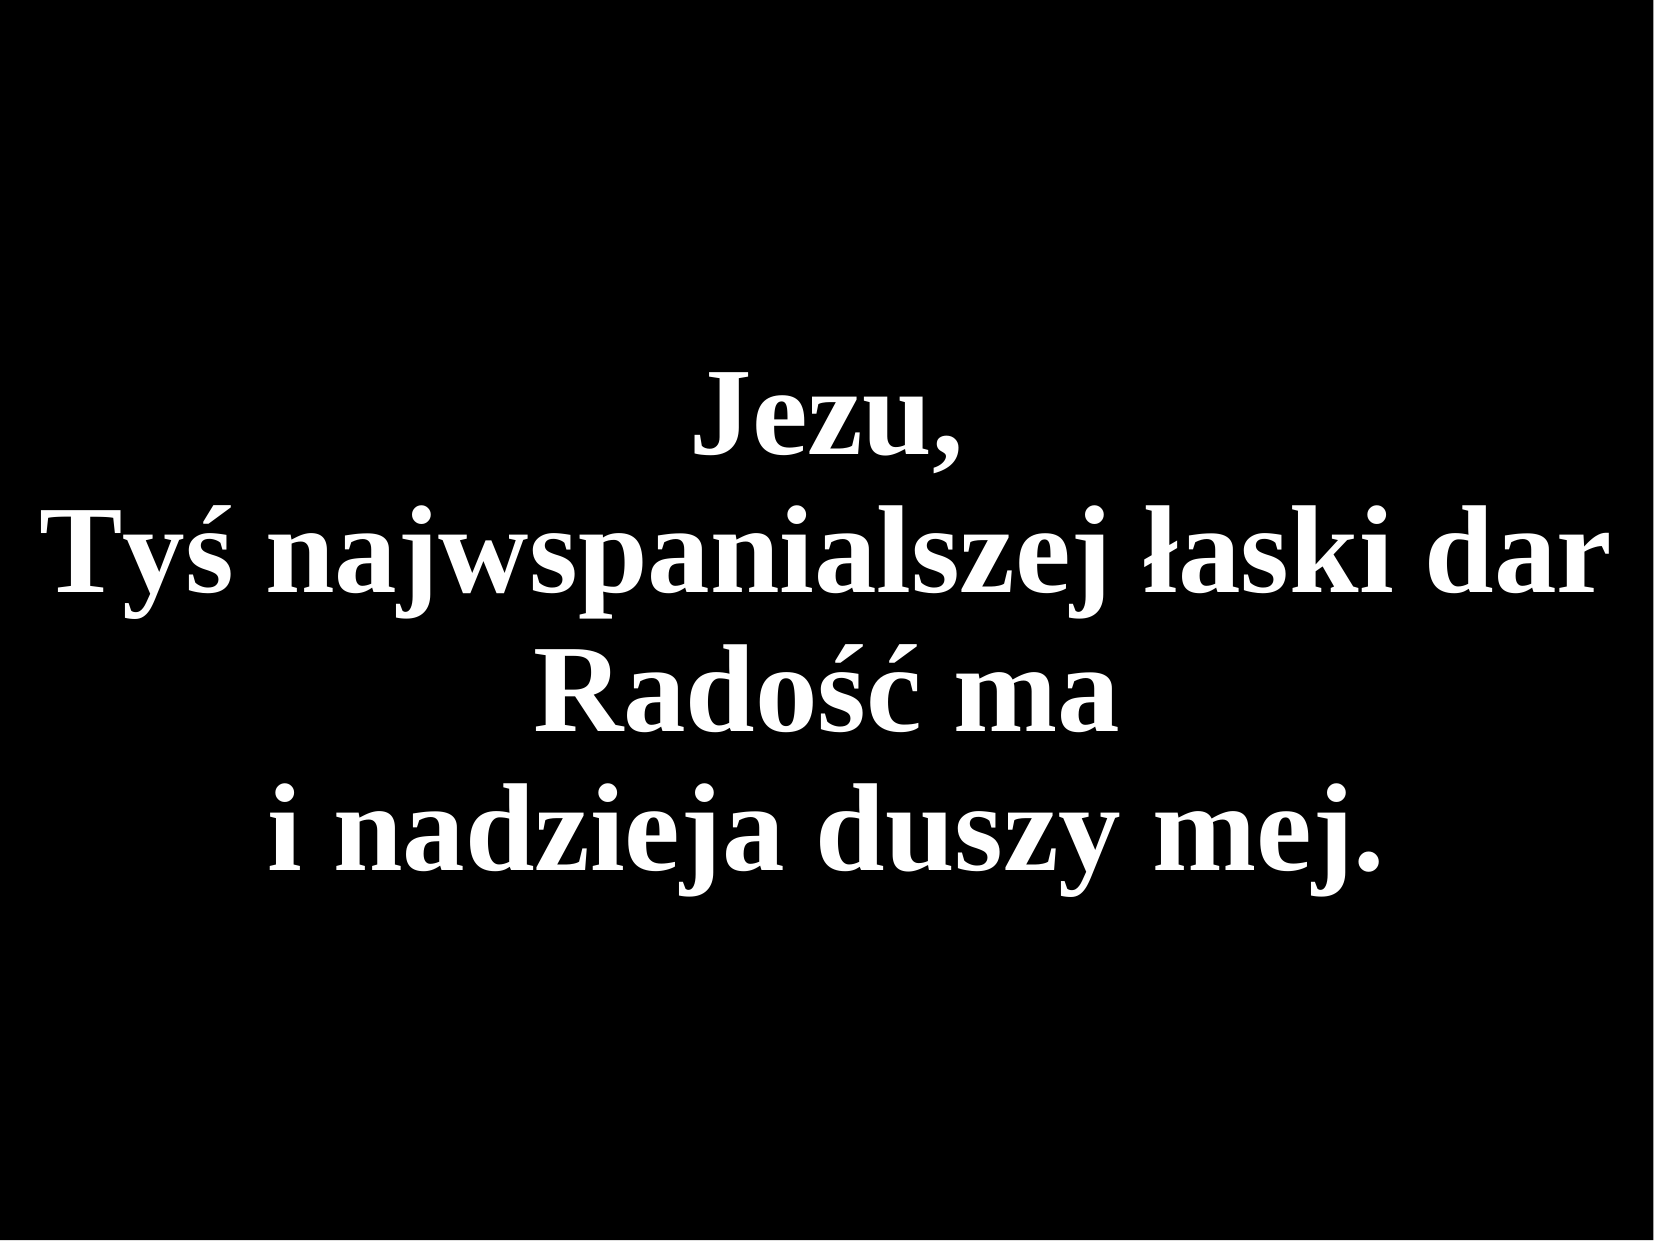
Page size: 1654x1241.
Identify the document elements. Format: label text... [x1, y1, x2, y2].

title Jezu, Tyś najwspanialszej łaski dar Radość ma i nadzieja duszy mej. [0, 0, 1654, 1241]
